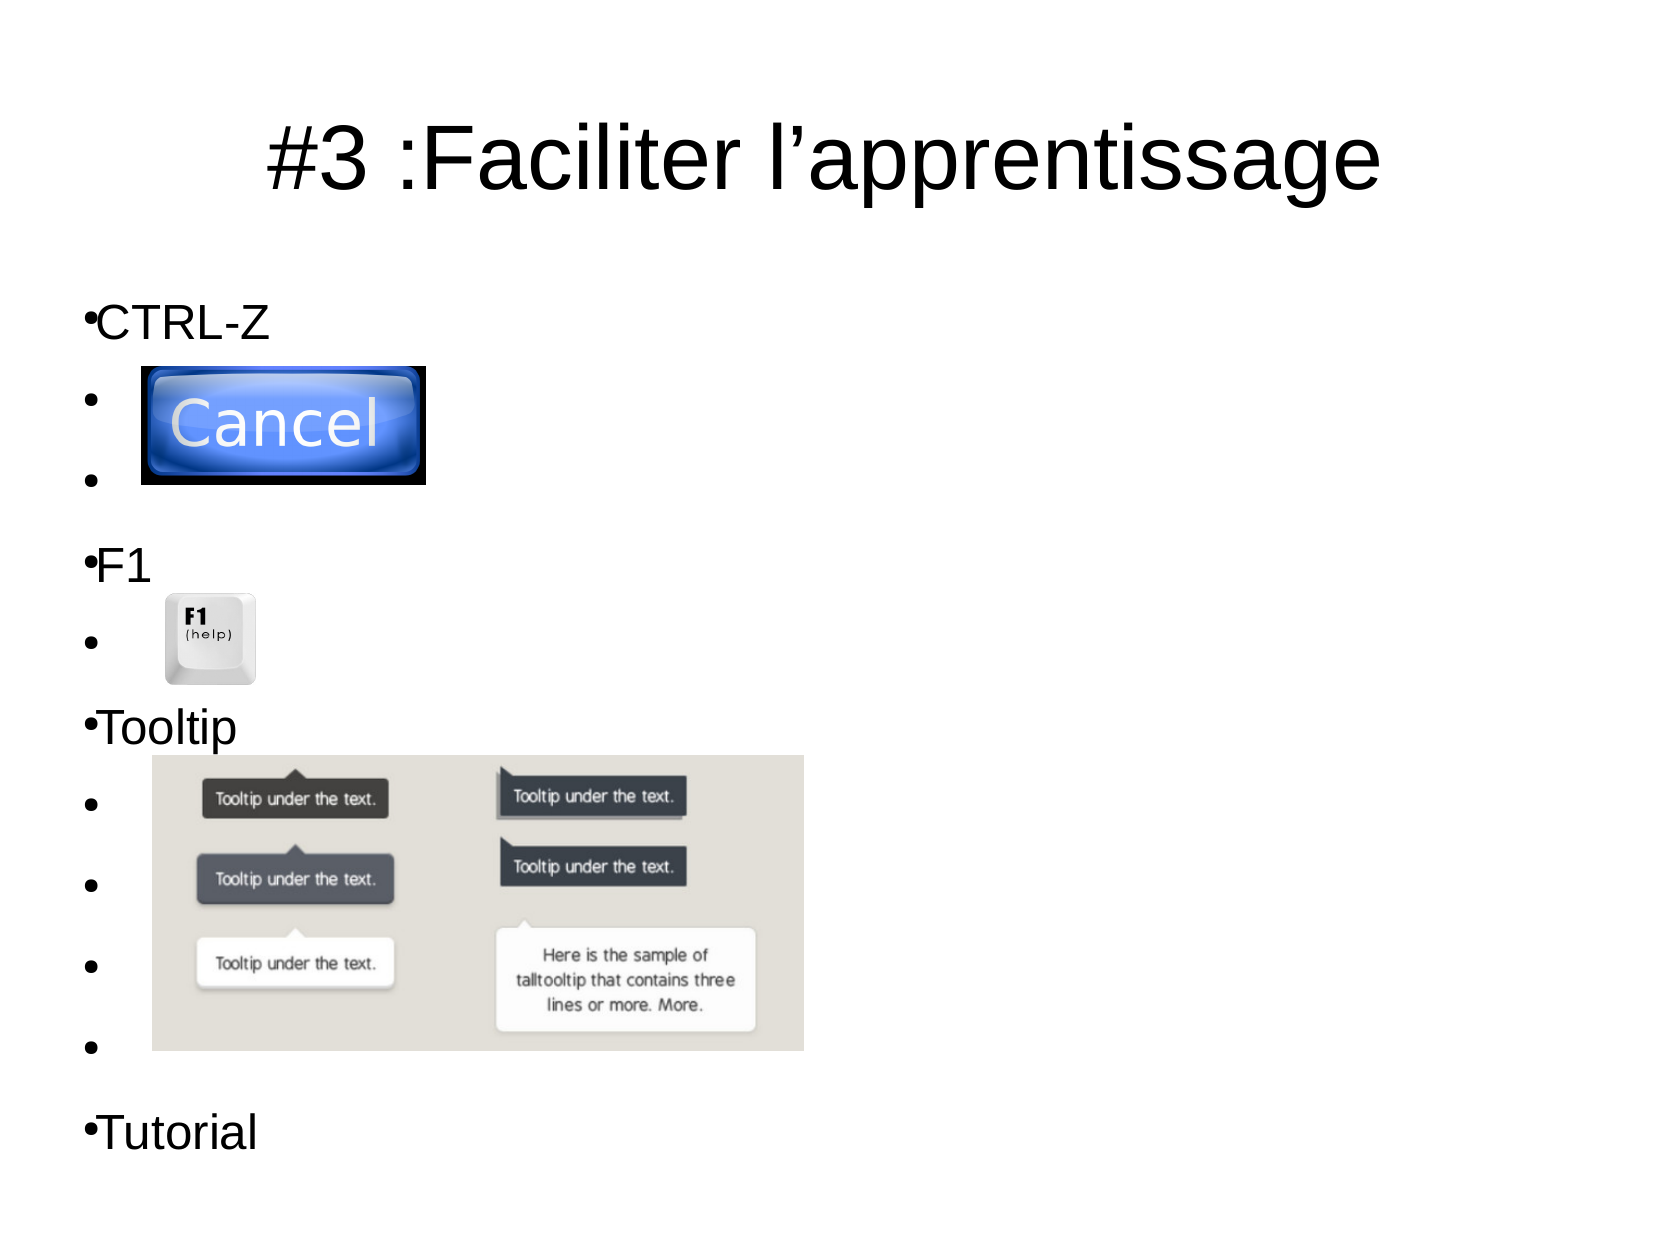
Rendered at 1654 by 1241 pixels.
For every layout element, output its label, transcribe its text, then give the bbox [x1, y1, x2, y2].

picture [141, 366, 426, 485]
picture [165, 593, 256, 686]
list CTRL-Z F1 Tooltip Tutorial [82, 290, 1571, 1170]
title #3 :Faciliter l’apprentissage [82, 49, 1571, 257]
picture [152, 755, 804, 1051]
